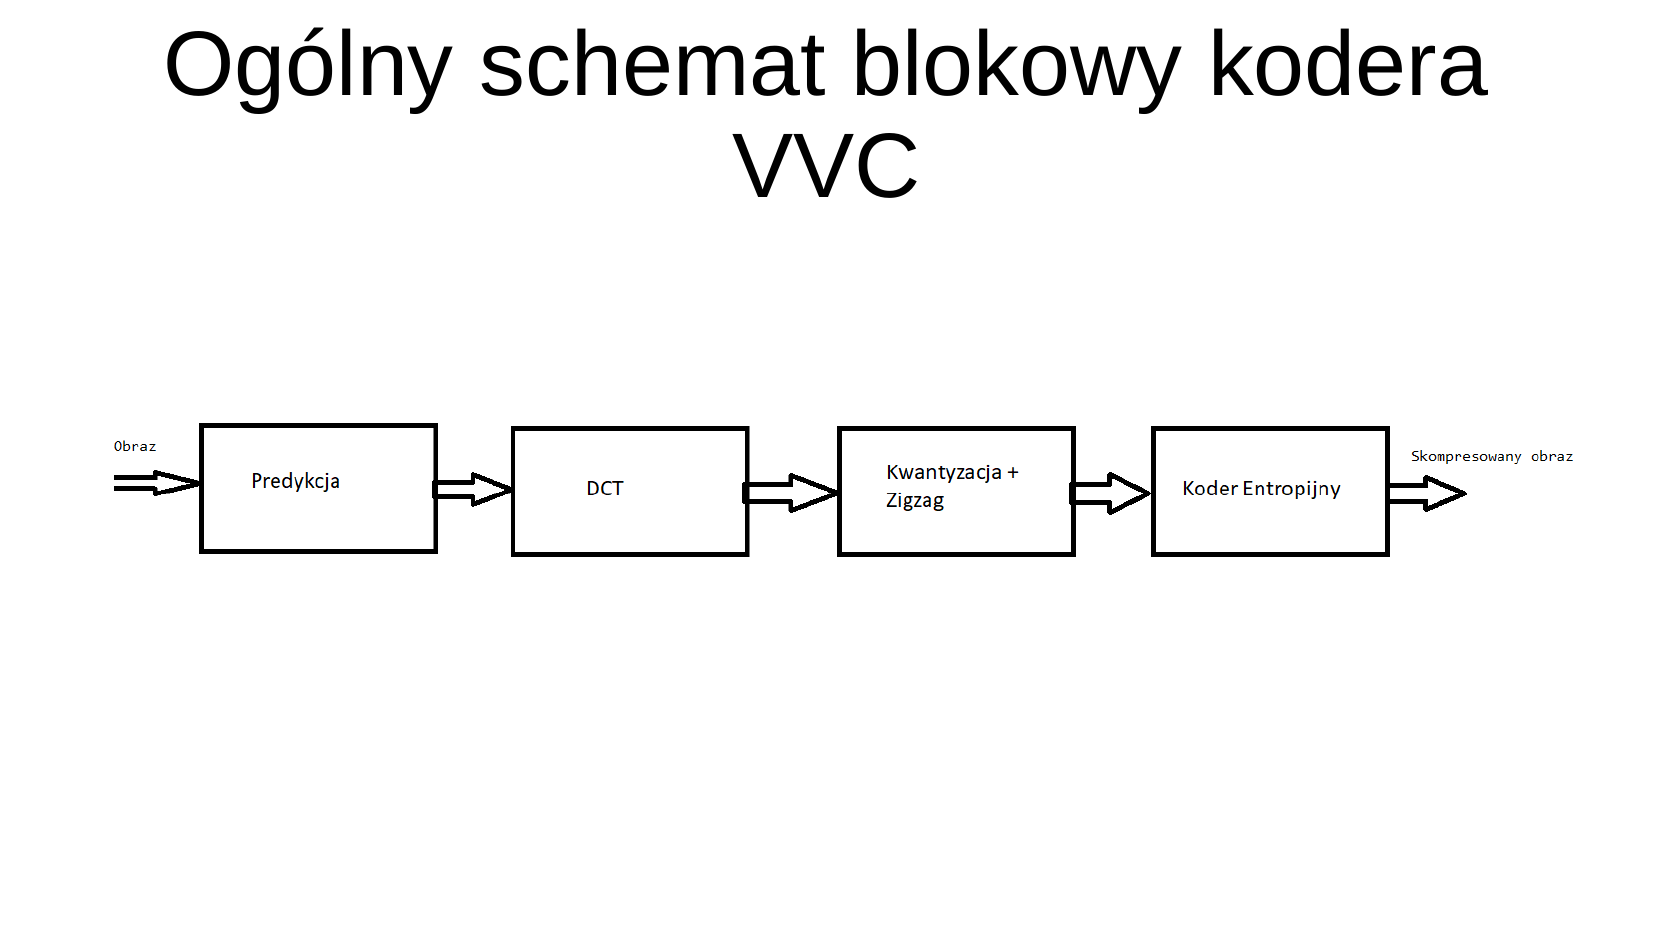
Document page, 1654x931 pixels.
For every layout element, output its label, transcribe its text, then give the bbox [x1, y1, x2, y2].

title Ogólny schemat blokowy kodera VVC [82, 12, 1571, 218]
picture [0, 388, 1636, 601]
